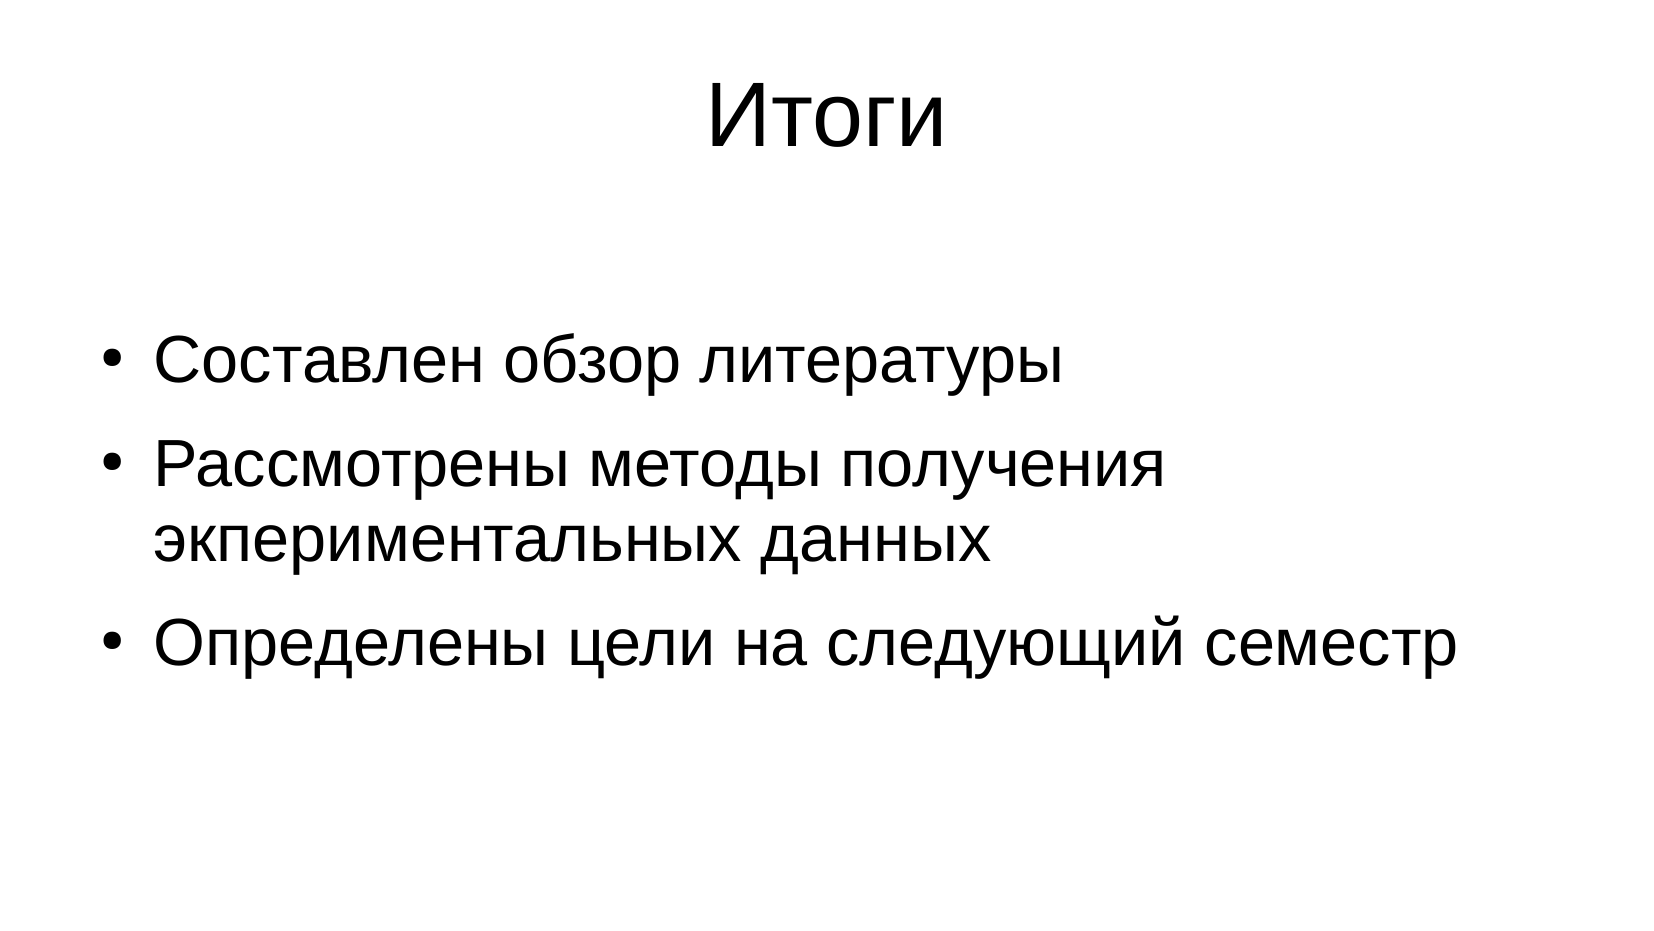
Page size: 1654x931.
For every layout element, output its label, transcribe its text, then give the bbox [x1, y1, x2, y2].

list Составлен обзор литературы Рассмотрены методы получения экпериментальных данных Определены цели на следующий семестр [82, 217, 1571, 758]
title Итоги [82, 37, 1571, 193]
